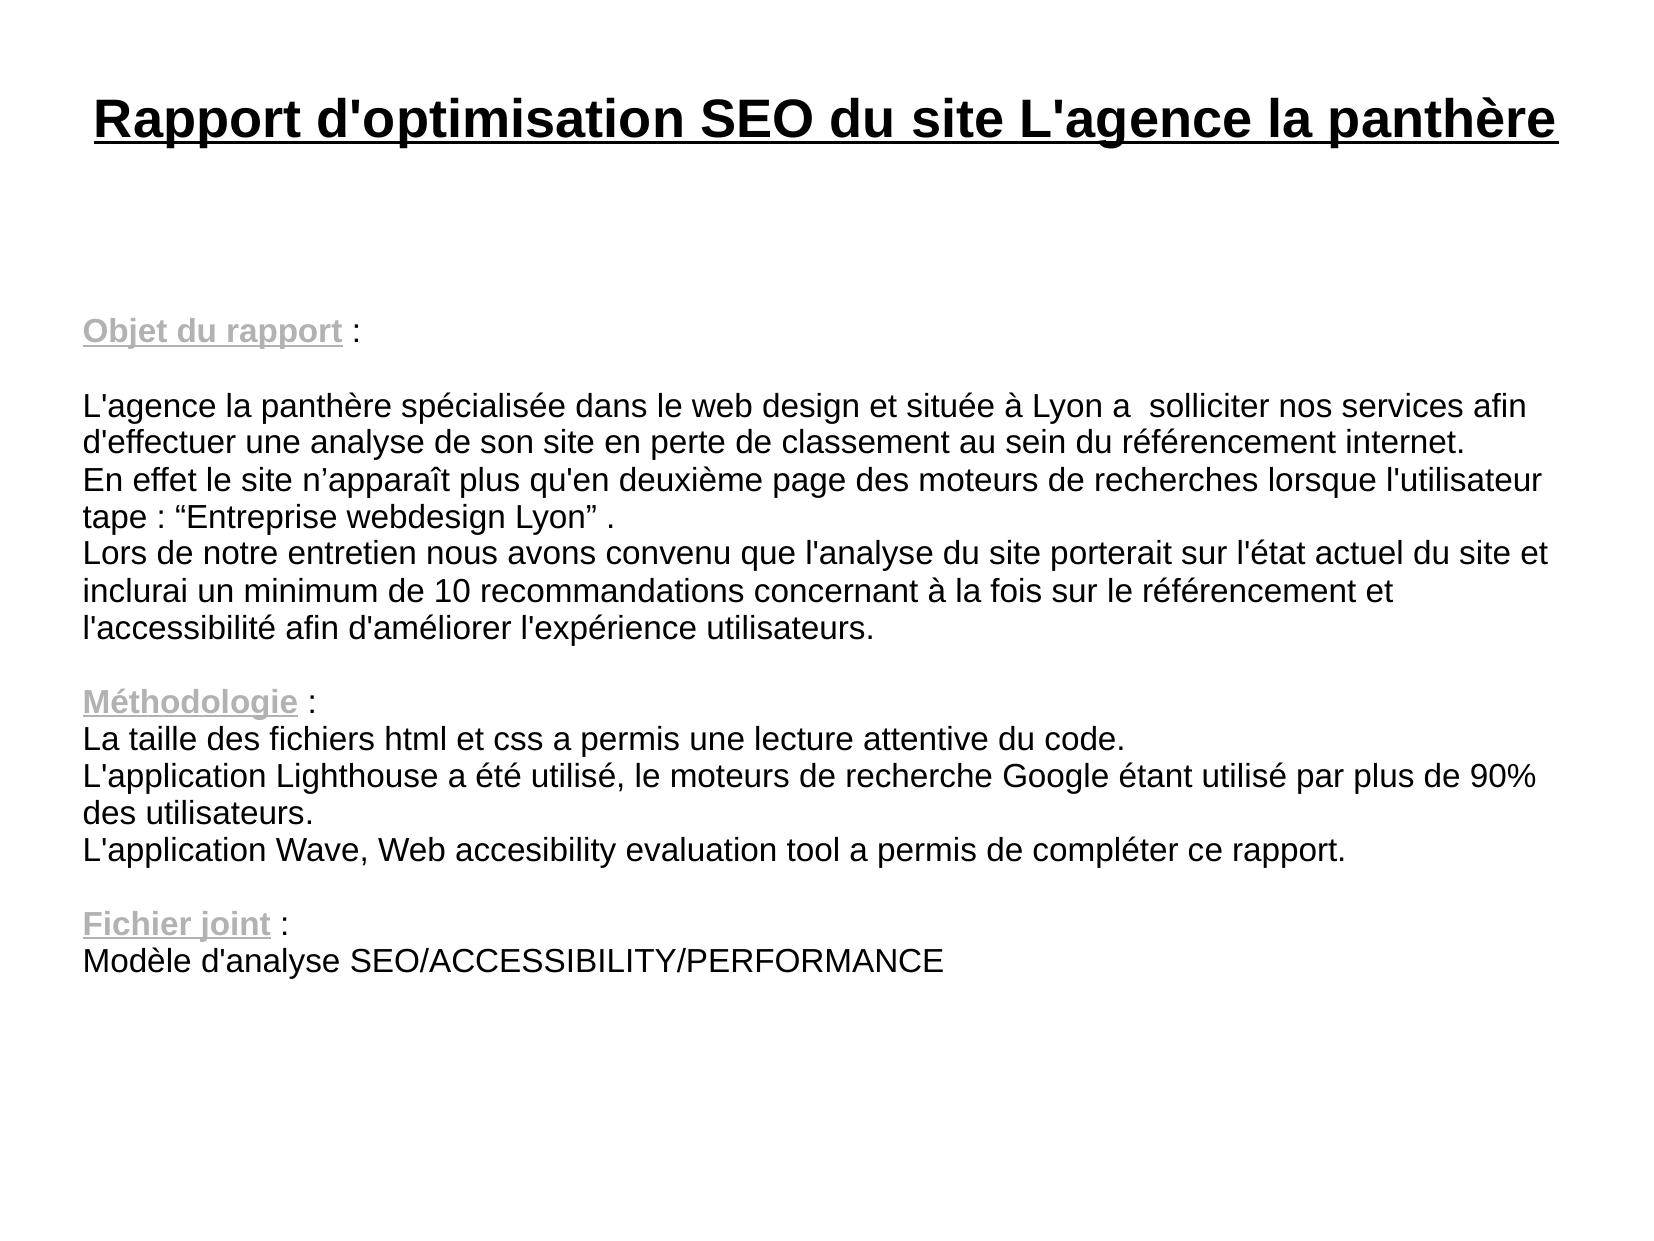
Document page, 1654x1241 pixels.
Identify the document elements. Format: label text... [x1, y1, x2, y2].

title Rapport d'optimisation SEO du site L'agence la panthère [82, 49, 1571, 189]
subtitle Objet du rapport : L'agence la panthère spécialisée dans le web design et située à Lyon a solliciter nos services afin d'effectuer une analyse de son site en perte de classement au sein du référencement internet. En effet le site n’apparaît plus qu'en deuxième page des moteurs de recherches lorsque l'utilisateur tape : “Entreprise webdesign Lyon” . Lors de notre entretien nous avons convenu que l'analyse du site porterait sur l'état actuel du site et inclurai un minimum de 10 recommandations concernant à la fois sur le référencement et l'accessibilité afin d'améliorer l'expérience utilisateurs. Méthodologie : La taille des fichiers html et css a permis une lecture attentive du code. L'application Lighthouse a été utilisé, le moteurs de recherche Google étant utilisé par plus de 90% des utilisateurs. L'application Wave, Web accesibility evaluation tool a permis de compléter ce rapport. Fichier joint : Modèle d'analyse SEO/ACCESSIBILITY/PERFORMANCE [82, 215, 1571, 1217]
